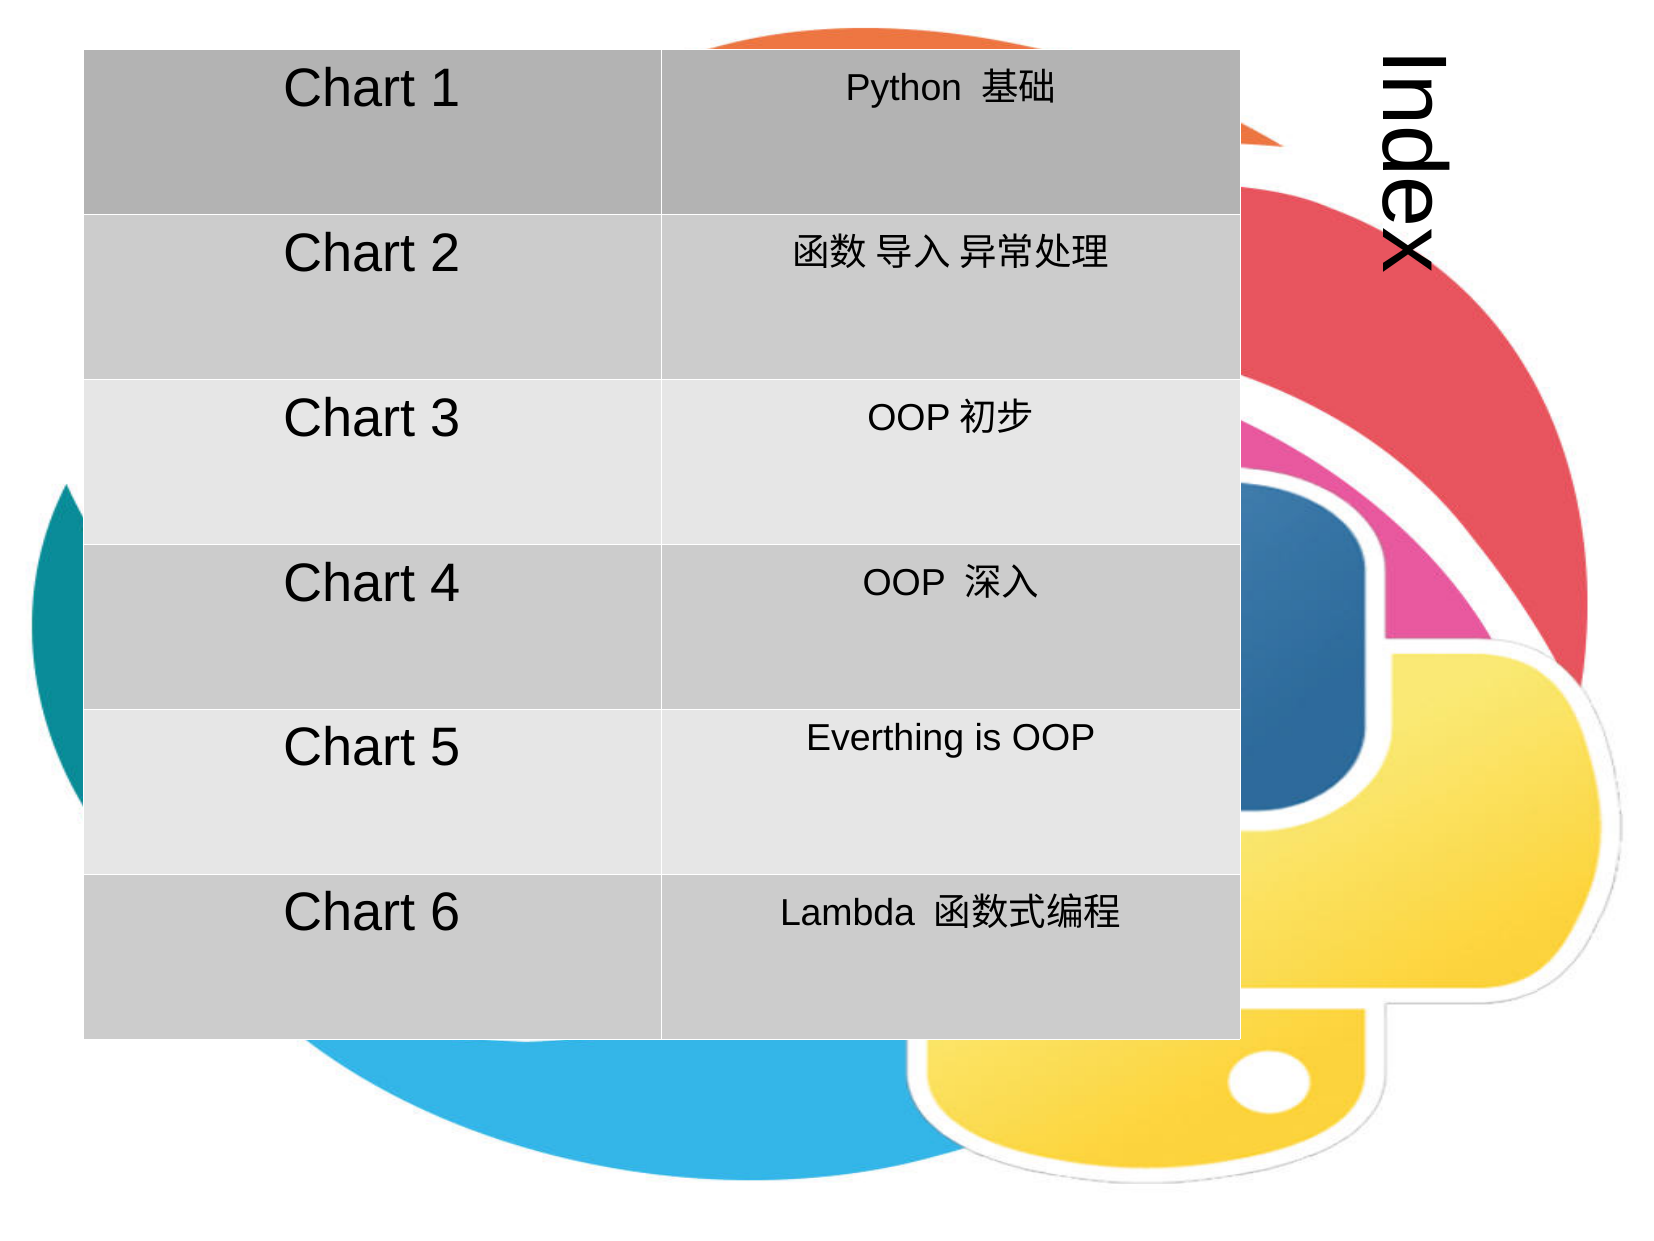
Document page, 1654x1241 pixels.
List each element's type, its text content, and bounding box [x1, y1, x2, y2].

table_header Chart 1 [84, 50, 661, 214]
table_cell OOP初步 [662, 380, 1240, 544]
table_cell OOP 深入 [662, 545, 1240, 709]
table_cell Chart 4 [84, 545, 661, 709]
picture [0, 0, 1654, 1241]
table_cell Chart 2 [84, 215, 661, 379]
table_cell Chart 6 [84, 875, 661, 1039]
table_cell Lambda 函数式编程 [662, 875, 1240, 1039]
table_cell Chart 3 [84, 380, 661, 544]
table_cell 函数 导入 异常处理 [662, 215, 1240, 379]
table_cell Everthing is OOP [662, 710, 1240, 874]
table_header Python 基础 [662, 50, 1240, 214]
table_cell Chart 5 [84, 710, 661, 874]
title Index [1363, 49, 1571, 1010]
